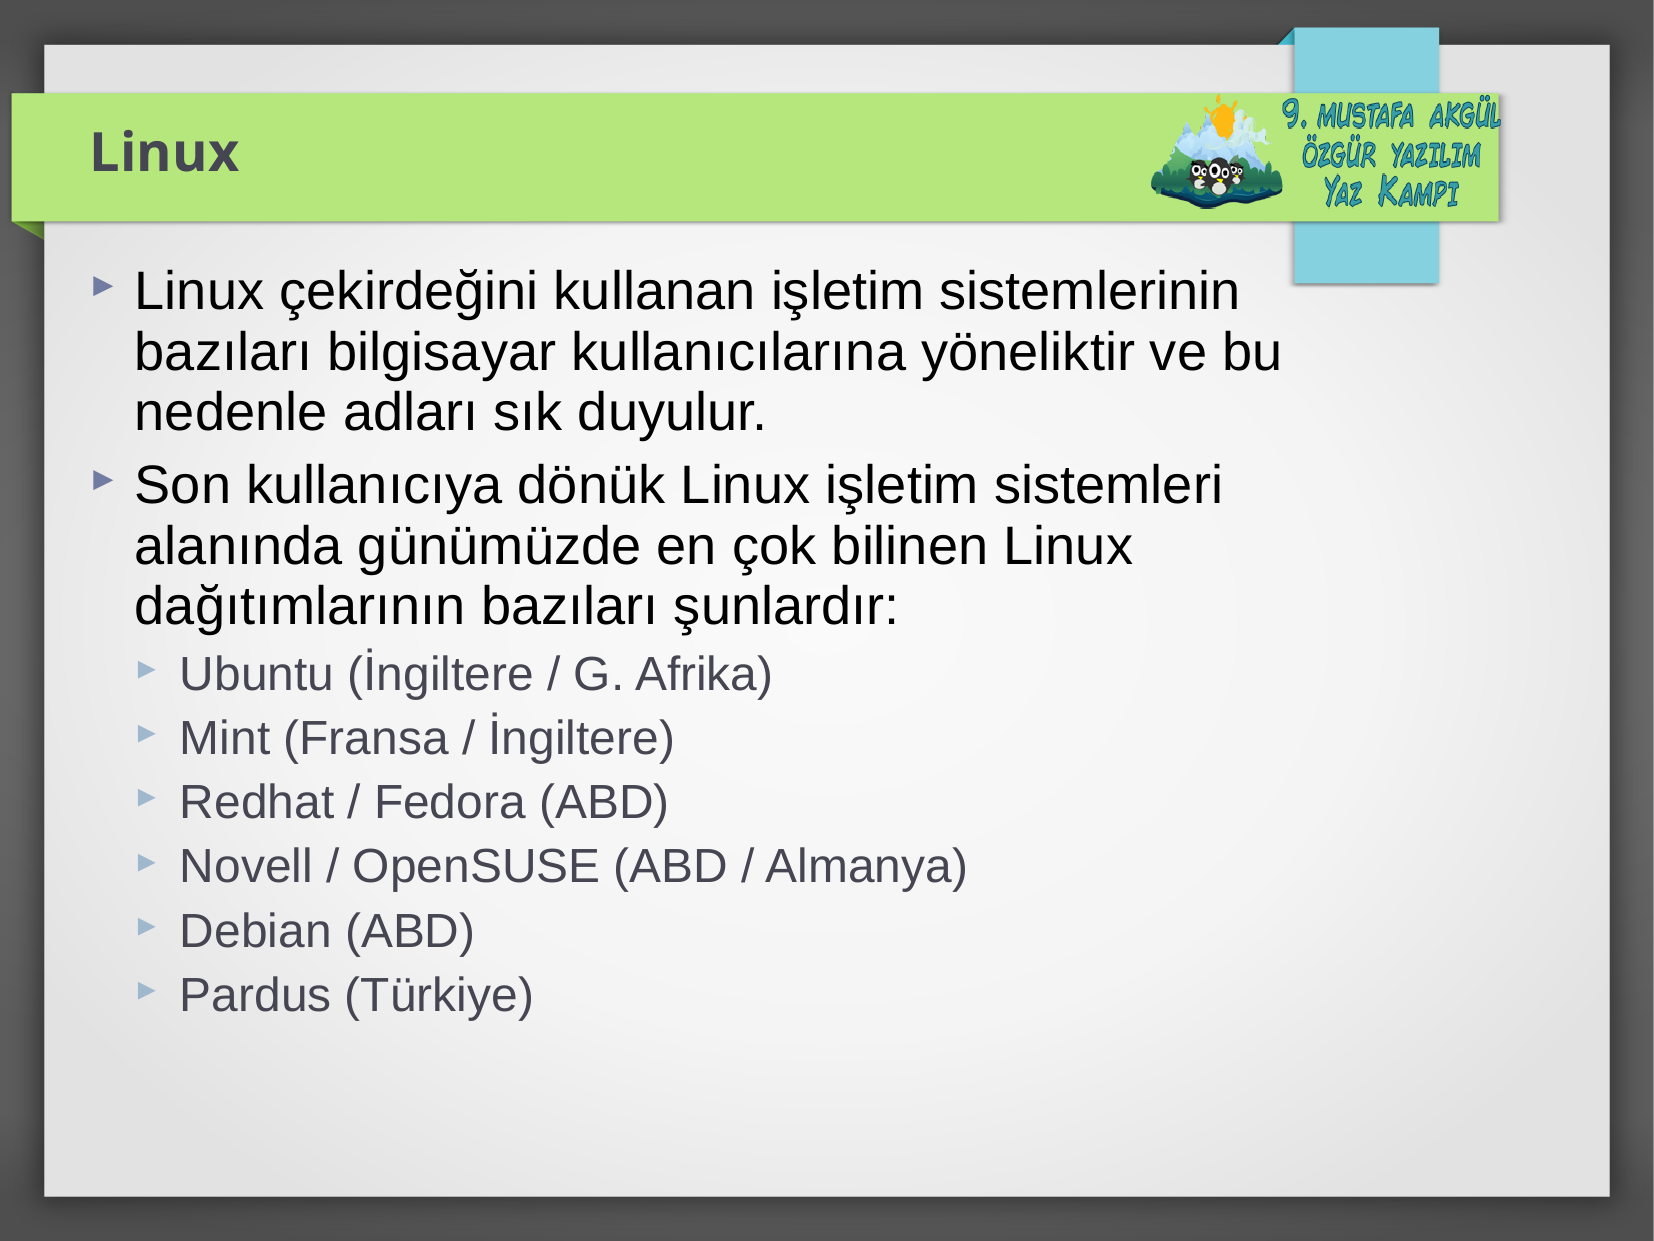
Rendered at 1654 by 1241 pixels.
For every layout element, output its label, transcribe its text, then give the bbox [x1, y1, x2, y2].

text_box Linux [75, 106, 863, 200]
picture [0, 0, 1654, 1241]
list Linux çekirdeğini kullanan işletim sistemlerinin bazıları bilgisayar kullanıcılarına yöneliktir ve bu nedenle adları sık duyulur. Son kullanıcıya dönük Linux işletim sistemleri alanında günümüzde en çok bilinen Linux dağıtımlarının bazıları şunlardır: Ubuntu (İngiltere / G. Afrika) Mint (Fransa / İngiltere) Redhat / Fedora (ABD) Novell / OpenSUSE (ABD / Almanya) Debian (ABD) Pardus (Türkiye) [75, 253, 1426, 1064]
